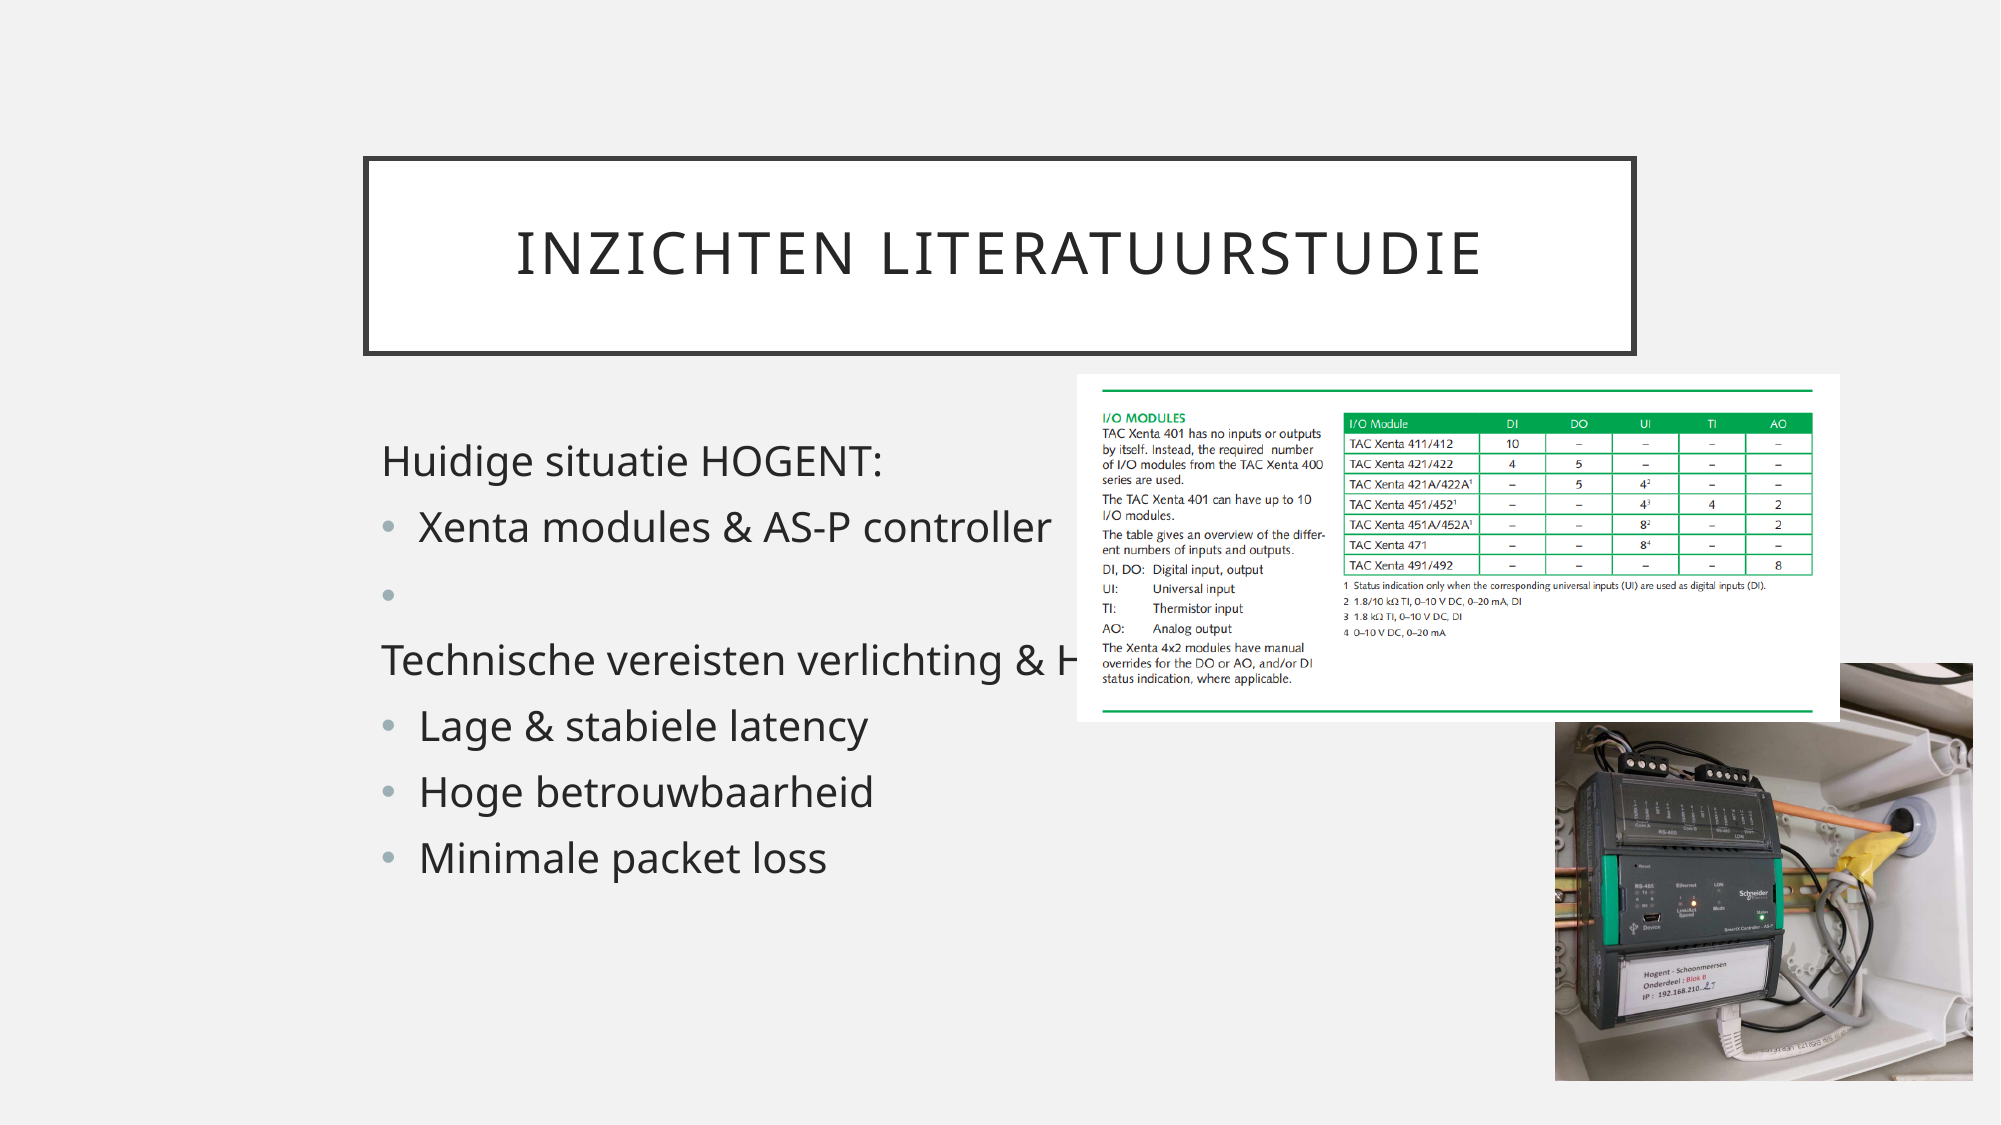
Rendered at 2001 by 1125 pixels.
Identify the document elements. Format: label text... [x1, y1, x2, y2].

picture [1077, 374, 1973, 1081]
title Inzichten literatuurstudie [366, 158, 1634, 354]
list Huidige situatie HOGENT: Xenta modules & AS-P controller Technische vereisten verlichting & HVAC: Lage & stabiele latency Hoge betrouwbaarheid Minimale packet loss [366, 432, 1555, 942]
